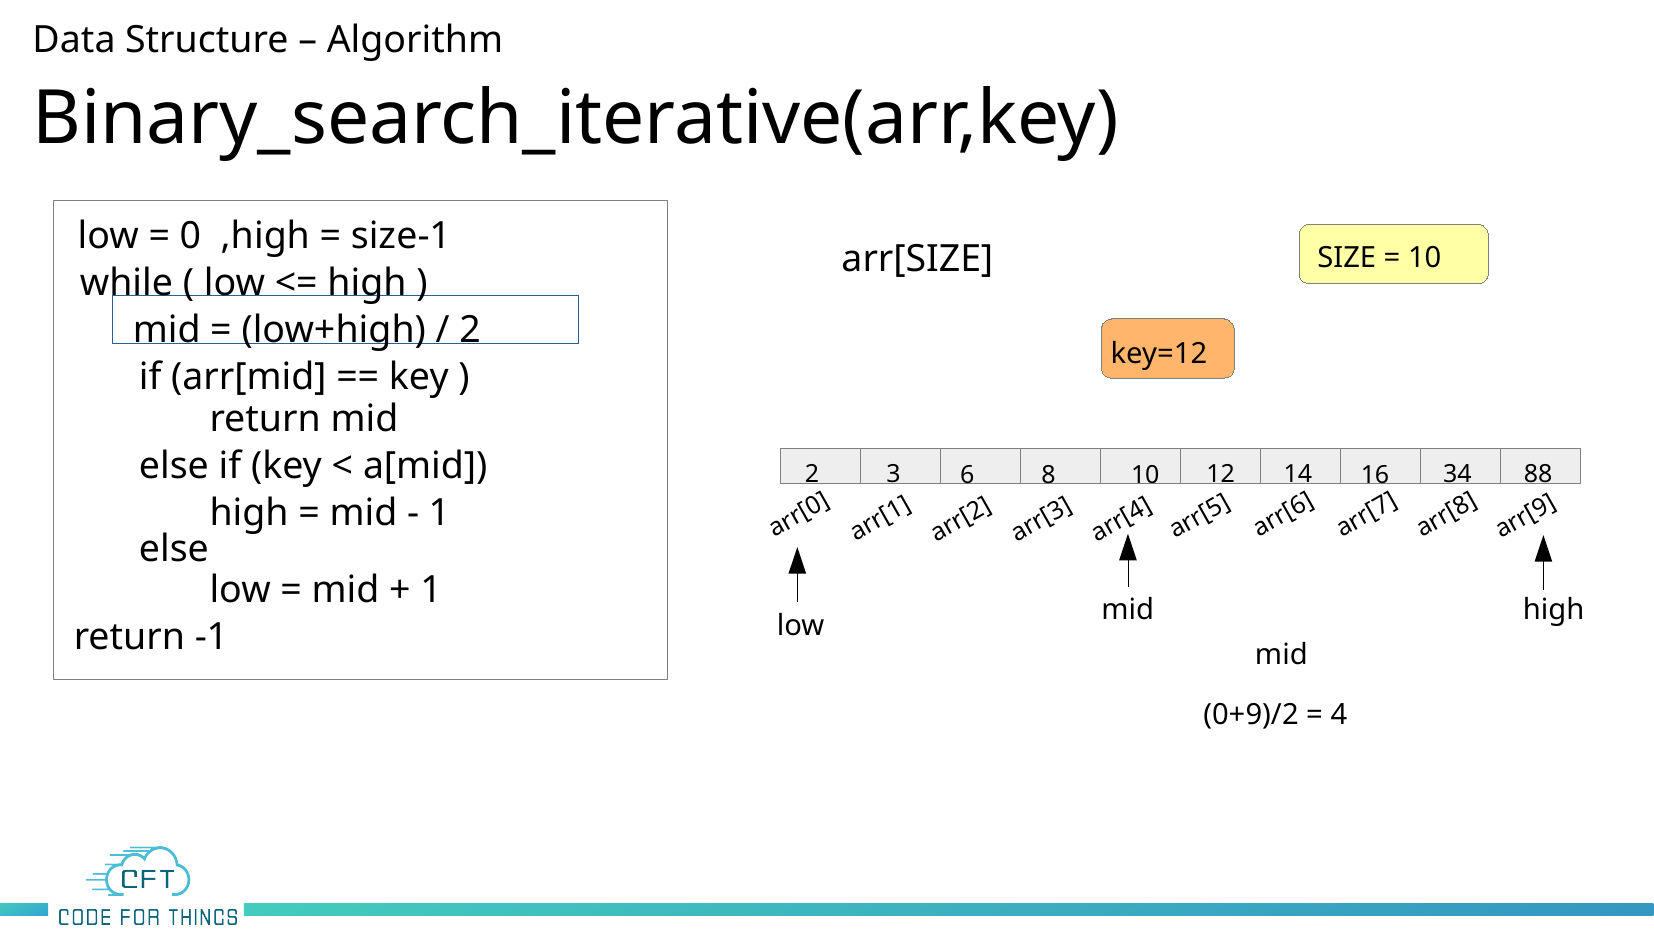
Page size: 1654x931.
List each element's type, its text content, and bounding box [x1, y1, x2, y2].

text_box return mid [194, 383, 443, 443]
text_box arr[SIZE] [826, 224, 1040, 291]
text_box if (arr[mid] == key ) [124, 342, 550, 401]
text_box else [124, 513, 243, 573]
text_box 16 [1346, 449, 1420, 501]
text_box arr[2] [906, 488, 1016, 563]
text_box high = mid - 1 [194, 478, 621, 537]
text_box [1331, 448, 1428, 484]
text_box arr[1] [826, 485, 935, 562]
text_box [1571, 448, 1581, 461]
text_box 14 [1269, 448, 1331, 500]
text_box 12 [1191, 448, 1254, 493]
text_box arr[7] [1318, 498, 1428, 562]
text_box mid [1240, 625, 1335, 685]
title Data Structure – Algorithm Binary_search_iterative(arr,key) [32, 0, 1595, 199]
text_box mid [1086, 580, 1177, 638]
text_box arr[8] [1399, 484, 1503, 559]
text_box arr[5] [1151, 484, 1267, 556]
text_box [53, 200, 668, 680]
text_box else if (key < a[mid]) [124, 431, 621, 490]
text_box 34 [1428, 448, 1491, 500]
text_box mid = (low+high) / 2 [118, 295, 603, 354]
text_box 10 [1116, 449, 1181, 494]
text_box low = 0 ,high = size-1 [53, 200, 609, 260]
text_box arr[0] [744, 484, 857, 558]
text_box [780, 448, 790, 484]
text_box low = mid + 1 [194, 555, 621, 614]
text_box [844, 448, 871, 484]
text_box 2 [790, 448, 844, 493]
text_box [1299, 224, 1489, 284]
text_box arr[9] [1471, 456, 1602, 560]
text_box [1254, 448, 1269, 484]
text_box arr[6] [1232, 484, 1362, 562]
text_box high [1508, 580, 1607, 630]
text_box 6 [945, 449, 1007, 494]
text_box (0+9)/2 = 4 [1181, 685, 1395, 745]
text_box low [762, 596, 857, 646]
text_box [1102, 318, 1233, 324]
text_box [925, 448, 1191, 484]
text_box SIZE = 10 [1302, 228, 1483, 278]
text_box 88 [1509, 448, 1571, 500]
text_box arr[3] [986, 491, 1104, 568]
text_box arr[4] [1074, 492, 1179, 562]
text_box [1491, 448, 1509, 484]
text_box key=12 [1095, 324, 1241, 409]
text_box while ( low <= high ) [64, 260, 514, 307]
picture [59, 846, 237, 925]
text_box 3 [871, 448, 925, 493]
text_box 8 [1026, 449, 1089, 494]
text_box return -1 [59, 602, 290, 662]
